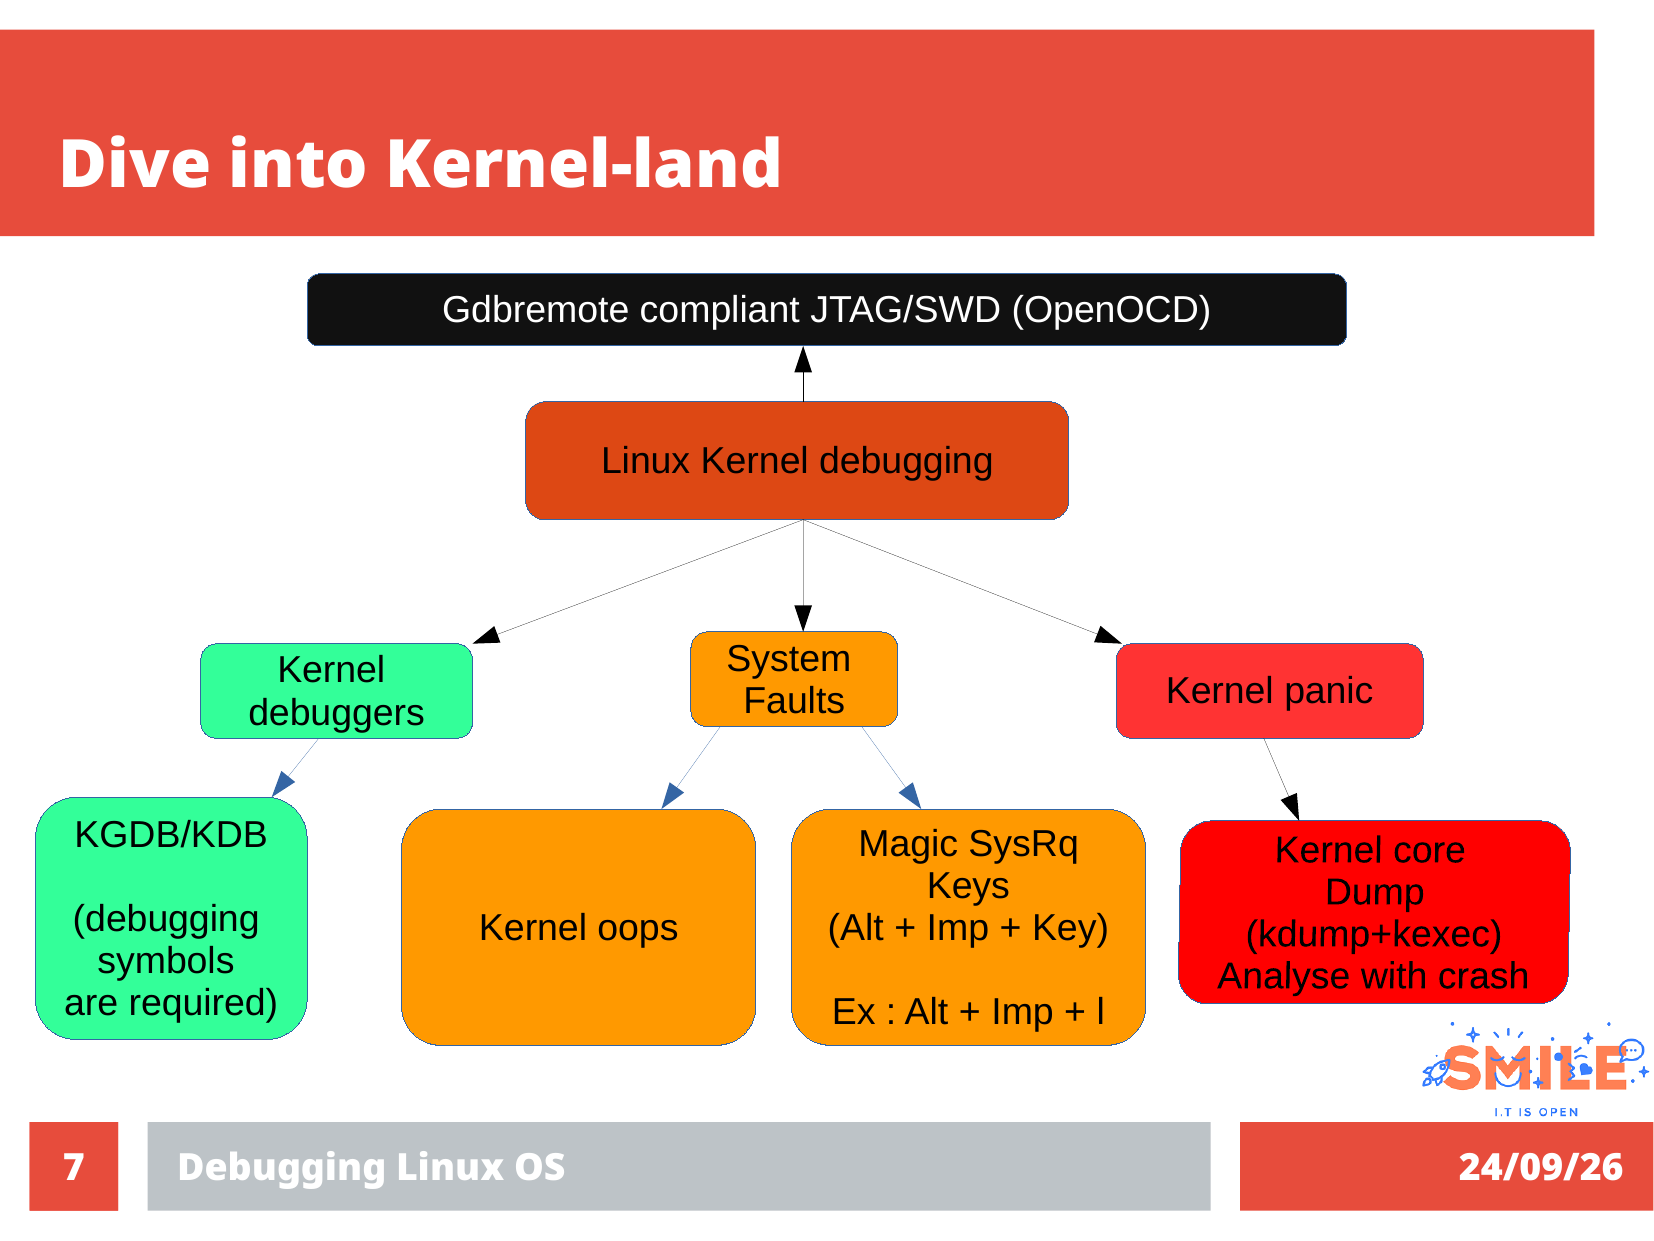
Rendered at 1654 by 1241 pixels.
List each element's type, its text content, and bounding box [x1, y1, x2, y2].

picture [1417, 1019, 1653, 1123]
text_box Gdbremote compliant JTAG/SWD (OpenOCD) [307, 273, 1347, 346]
text_box Kernel debuggers [200, 643, 473, 739]
title Dive into Kernel-land [59, 59, 1595, 207]
text_box Kernel oops [401, 809, 756, 1046]
text_box Kernel core Dump (kdump+kexec) Analyse with crash [1178, 820, 1571, 1004]
text_box Linux Kernel debugging [525, 401, 1069, 520]
text_box System Faults [690, 631, 898, 727]
text_box KGDB/KDB (debugging symbols are required) [35, 797, 308, 1040]
text_box Kernel panic [1116, 643, 1424, 739]
text_box Magic SysRq Keys (Alt + Imp + Key) Ex : Alt + Imp + l [791, 809, 1146, 1046]
